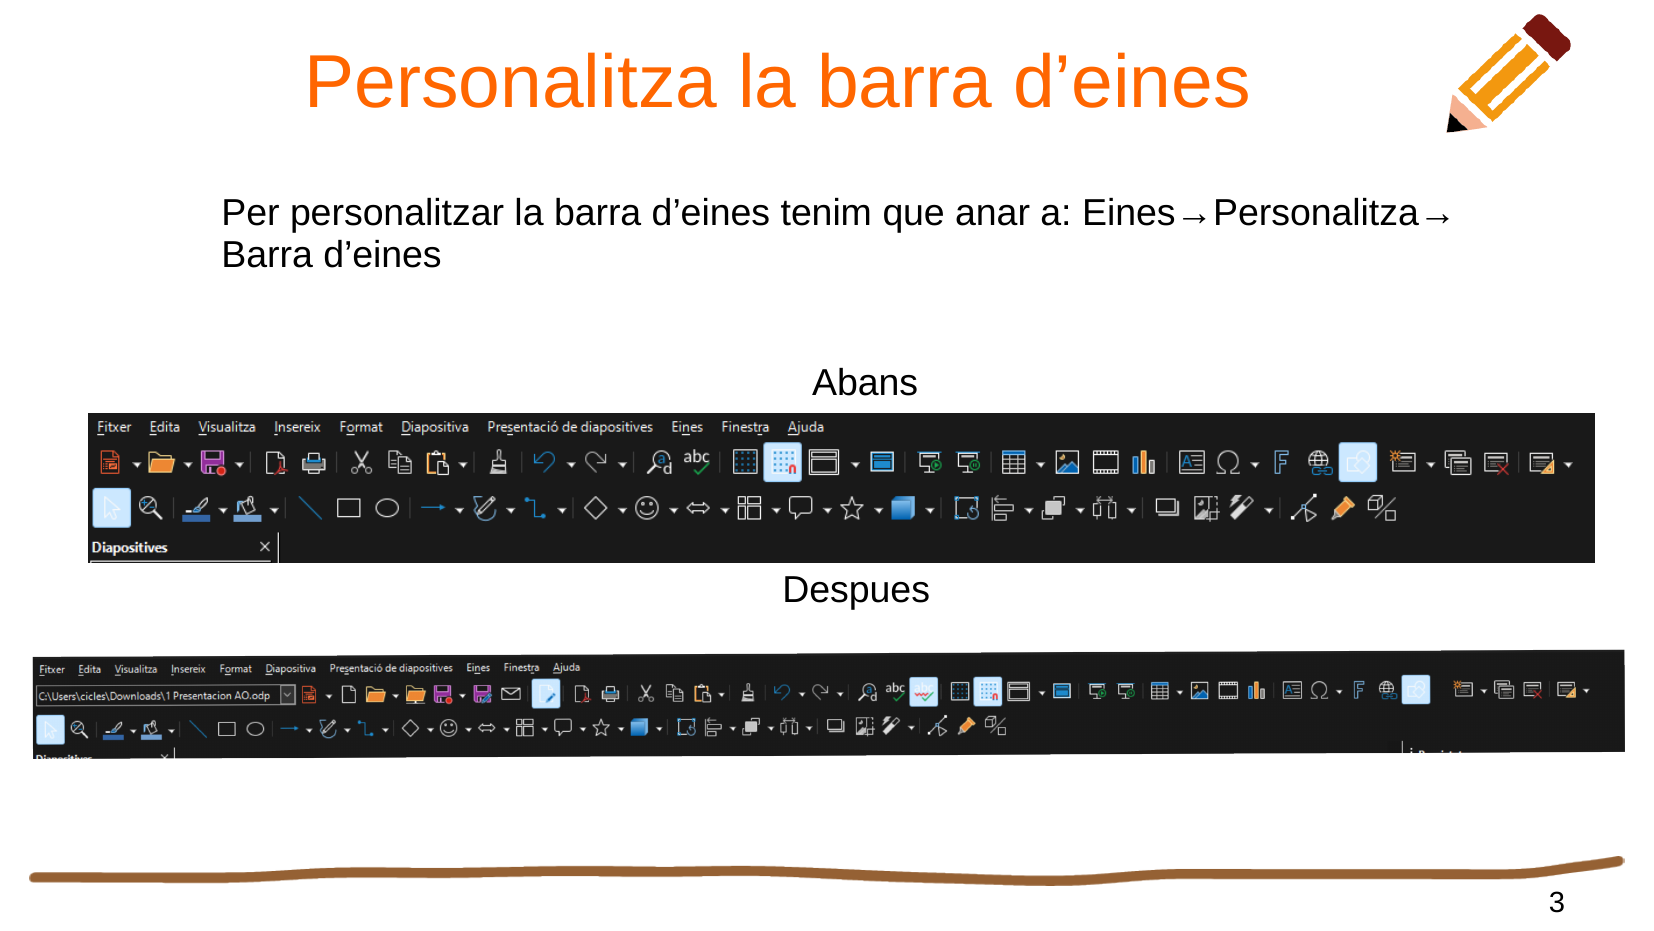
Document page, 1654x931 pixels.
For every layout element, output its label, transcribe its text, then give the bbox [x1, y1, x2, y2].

text_box Abans [649, 354, 1063, 413]
picture [88, 413, 1595, 563]
title Personalitza la barra d’eines [88, 29, 1447, 133]
picture [29, 856, 1625, 886]
text_box Despues [767, 563, 975, 621]
picture [32, 649, 1625, 759]
text_box Per personalitzar la barra d’eines tenim que anar a: Eines→Personalitza→ Barra d’eines [206, 184, 1506, 325]
picture [1446, 14, 1571, 133]
